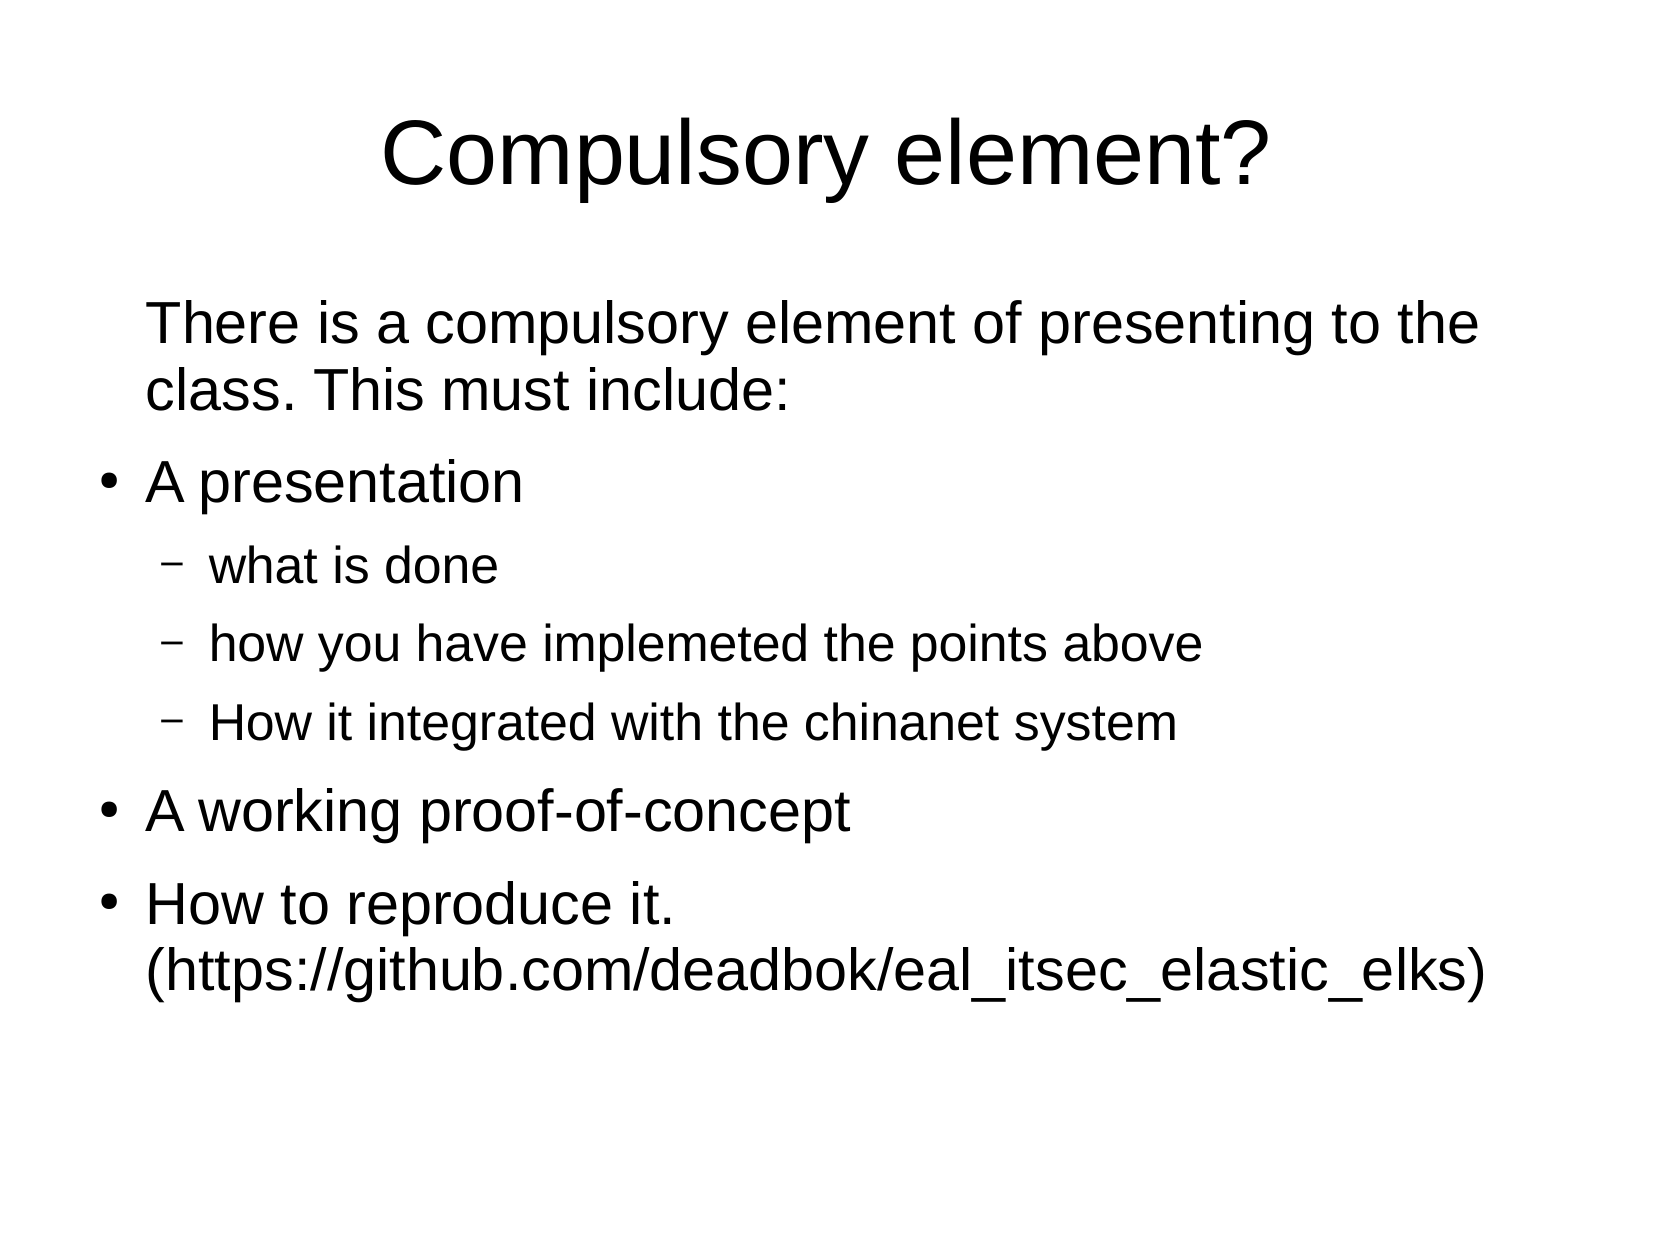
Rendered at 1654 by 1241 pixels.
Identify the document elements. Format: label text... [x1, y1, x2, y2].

title Compulsory element? [82, 49, 1571, 257]
list There is a compulsory element of presenting to the class. This must include: A presentation what is done how you have implemeted the points above How it integrated with the chinanet system A working proof-of-concept How to reproduce it. (https://github.com/deadbok/eal_itsec_elastic_elks) [82, 290, 1571, 1010]
